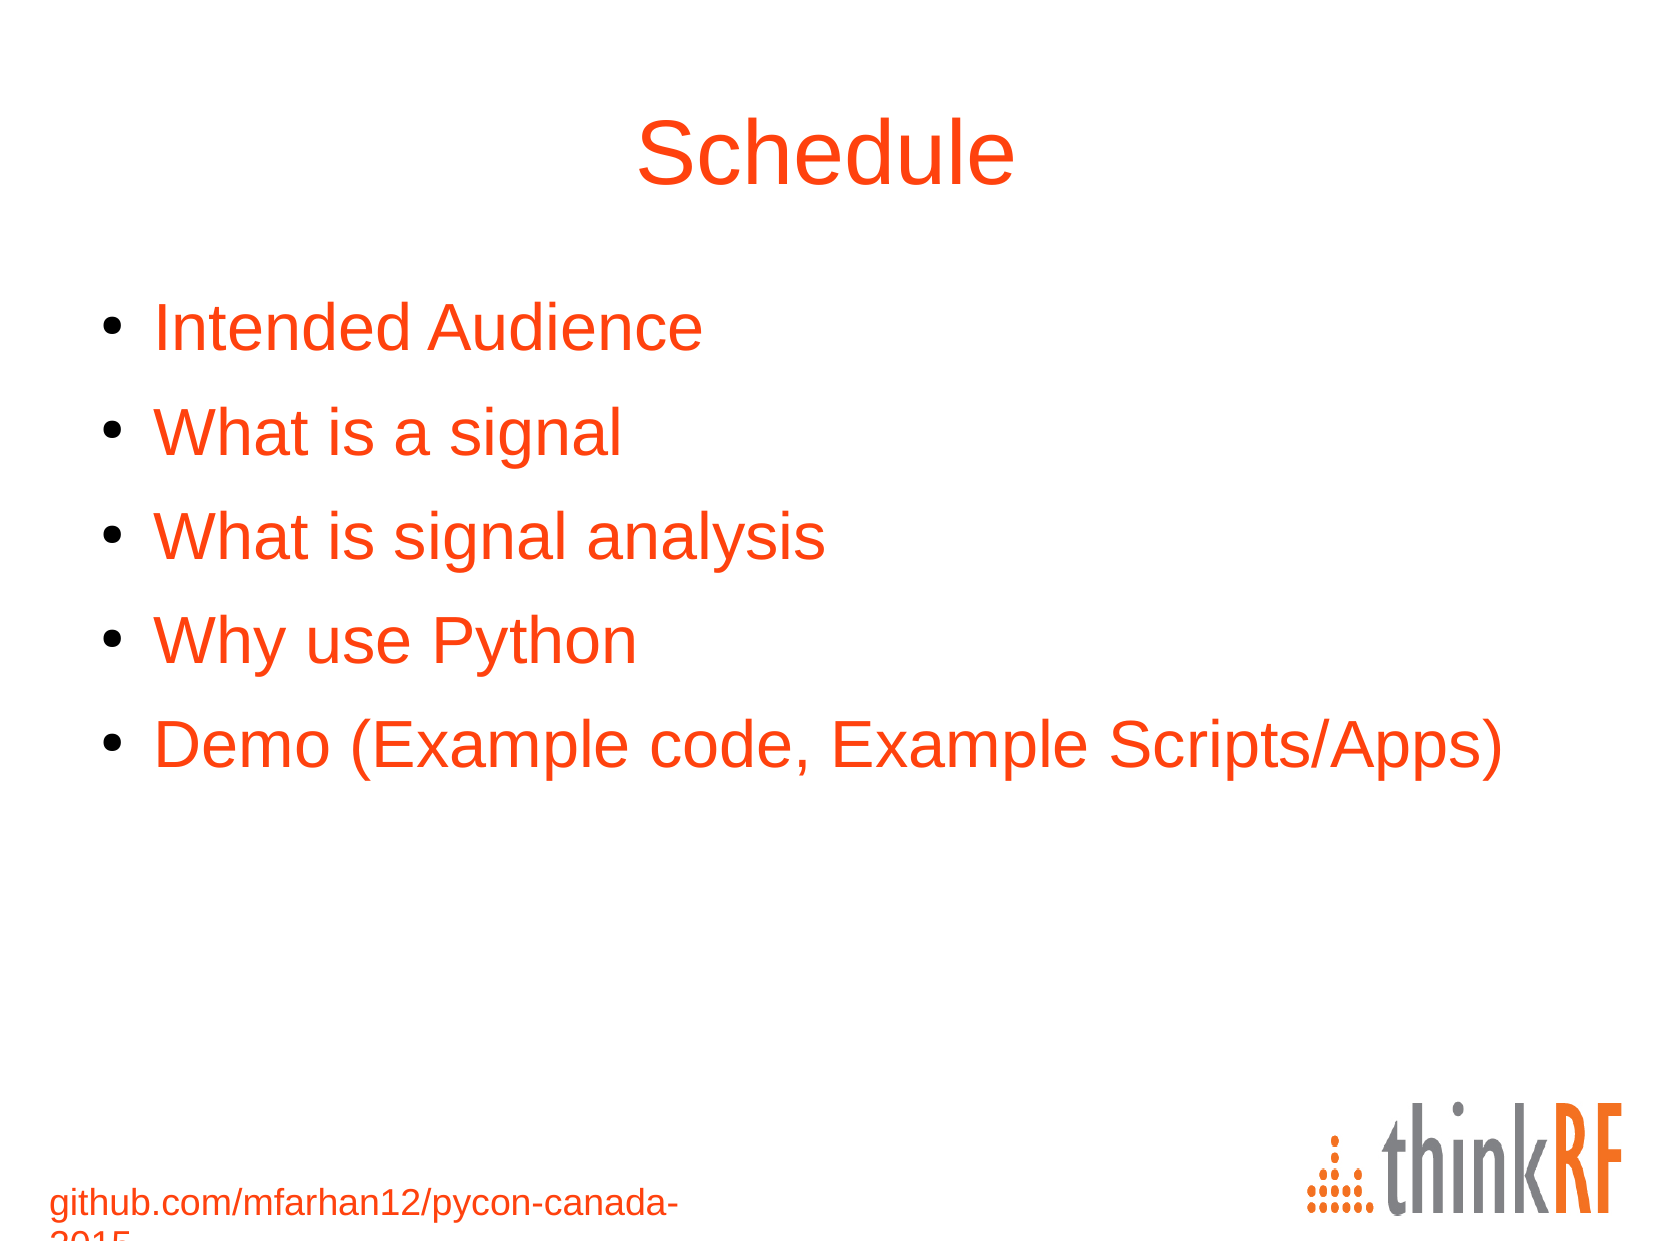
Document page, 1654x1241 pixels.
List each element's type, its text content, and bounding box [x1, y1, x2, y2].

picture [1307, 1101, 1622, 1216]
title Schedule [82, 49, 1571, 257]
list Intended Audience What is a signal What is signal analysis Why use Python Demo (Example code, Example Scripts/Apps) [82, 290, 1571, 1109]
